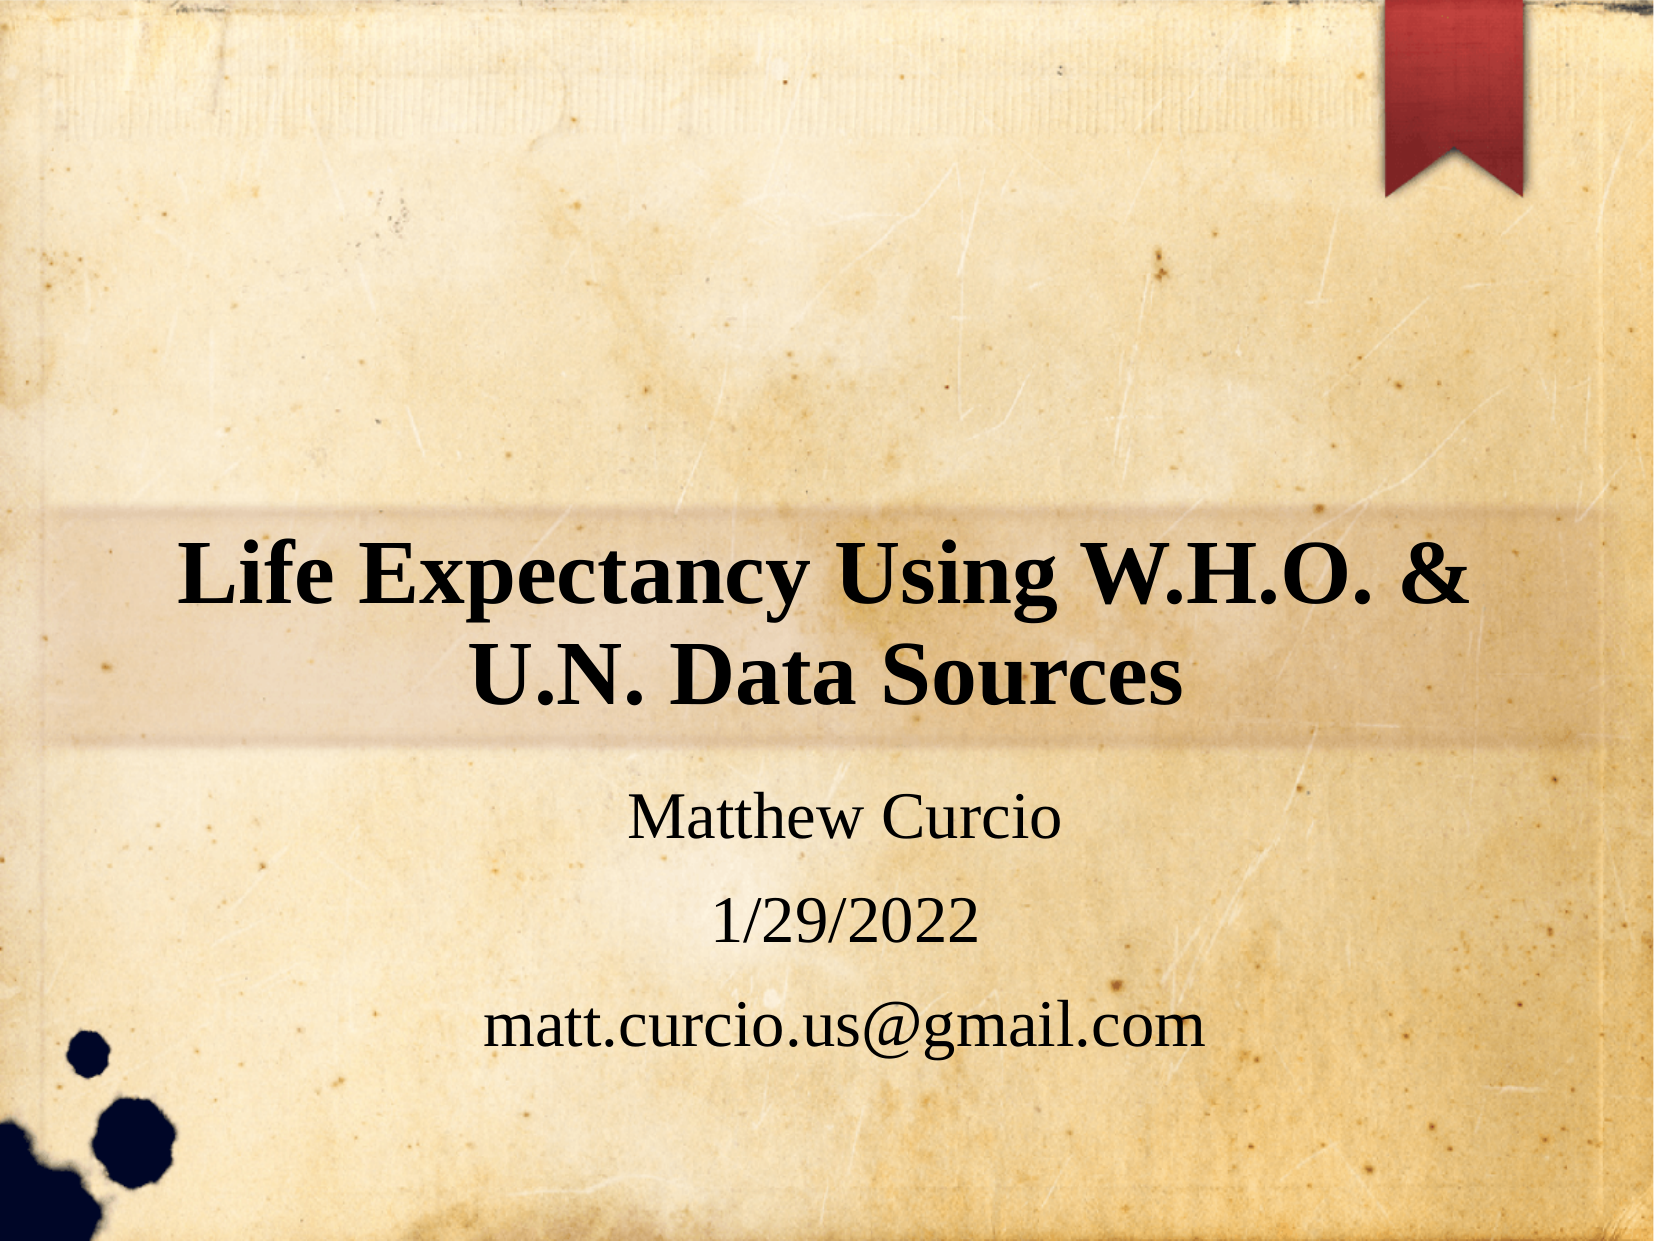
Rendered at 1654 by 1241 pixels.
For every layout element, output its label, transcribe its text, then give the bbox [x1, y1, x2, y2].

title Life Expectancy Using W.H.O. & U.N. Data Sources [82, 519, 1571, 727]
picture [0, 0, 1654, 1241]
list Matthew Curcio 1/29/2022 matt.curcio.us@gmail.com [82, 779, 1538, 1205]
